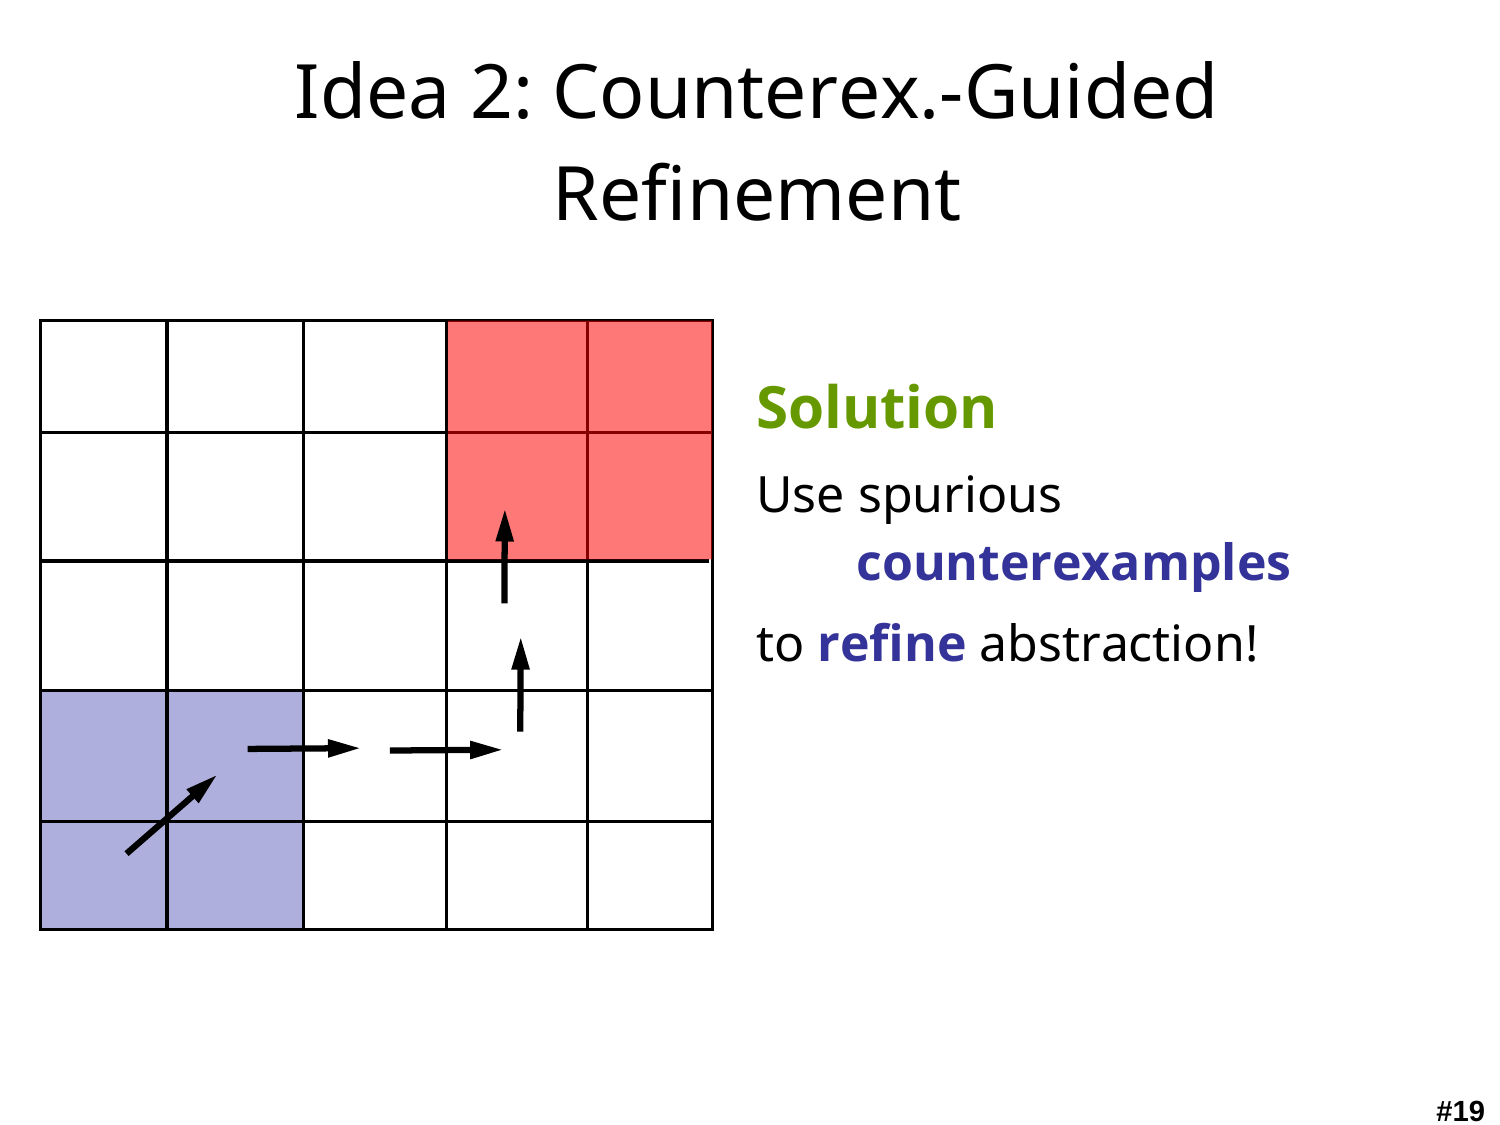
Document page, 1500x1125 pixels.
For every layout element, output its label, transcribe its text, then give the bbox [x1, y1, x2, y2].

title Idea 2: Counterex.-Guided Refinement [73, 46, 1442, 235]
text_box Solution Use spurious counterexamples to refine abstraction! [741, 359, 1482, 647]
text_box [447, 320, 712, 560]
text_box [42, 692, 165, 820]
text_box [42, 823, 165, 928]
text_box [169, 692, 302, 820]
text_box [169, 823, 302, 928]
